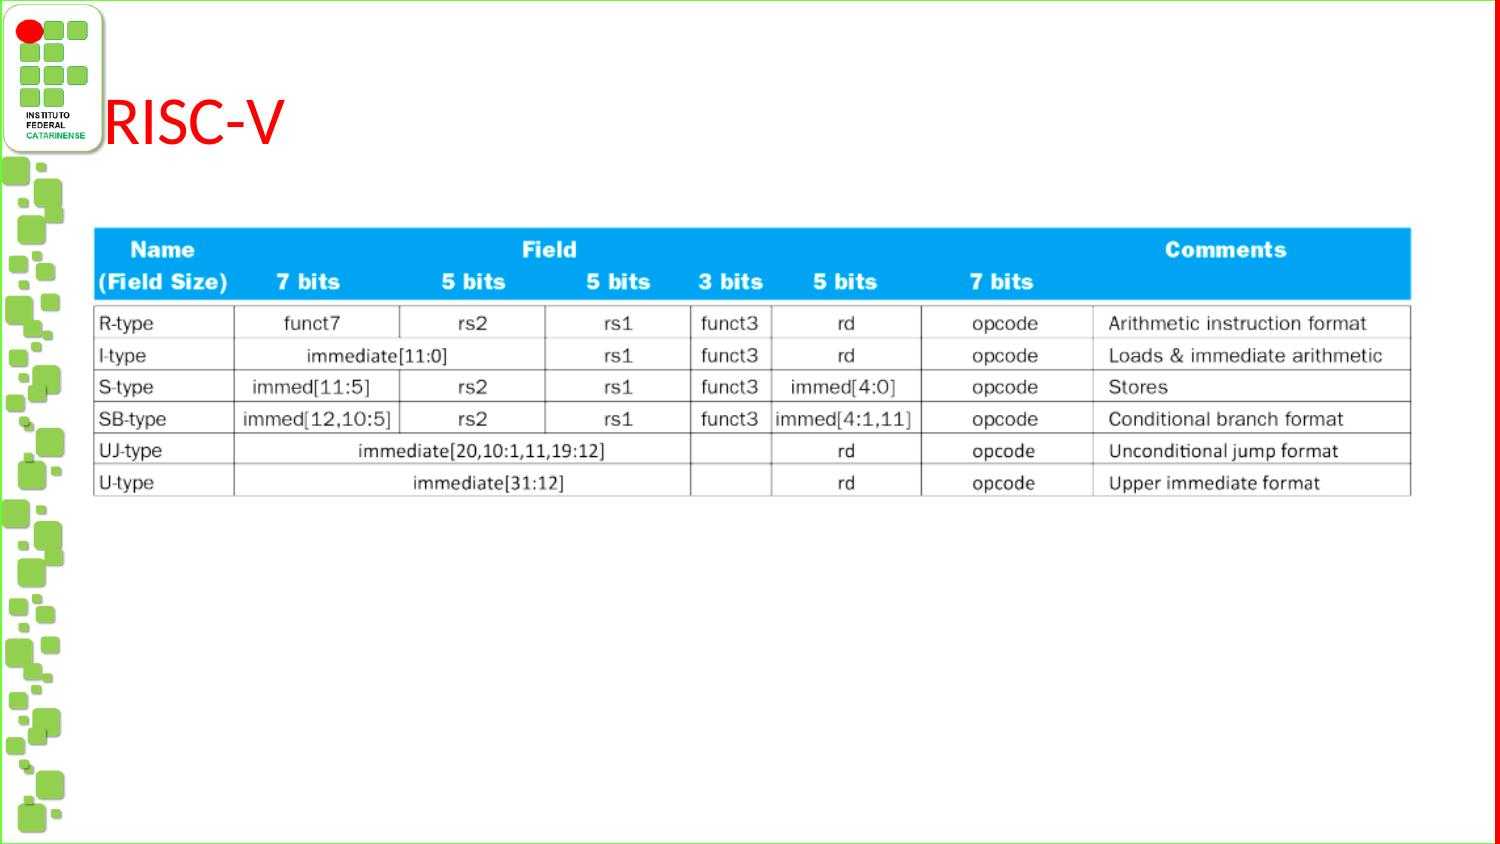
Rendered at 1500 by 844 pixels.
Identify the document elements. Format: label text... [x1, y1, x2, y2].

picture [0, 0, 1500, 844]
title RISC-V [103, 44, 1397, 208]
